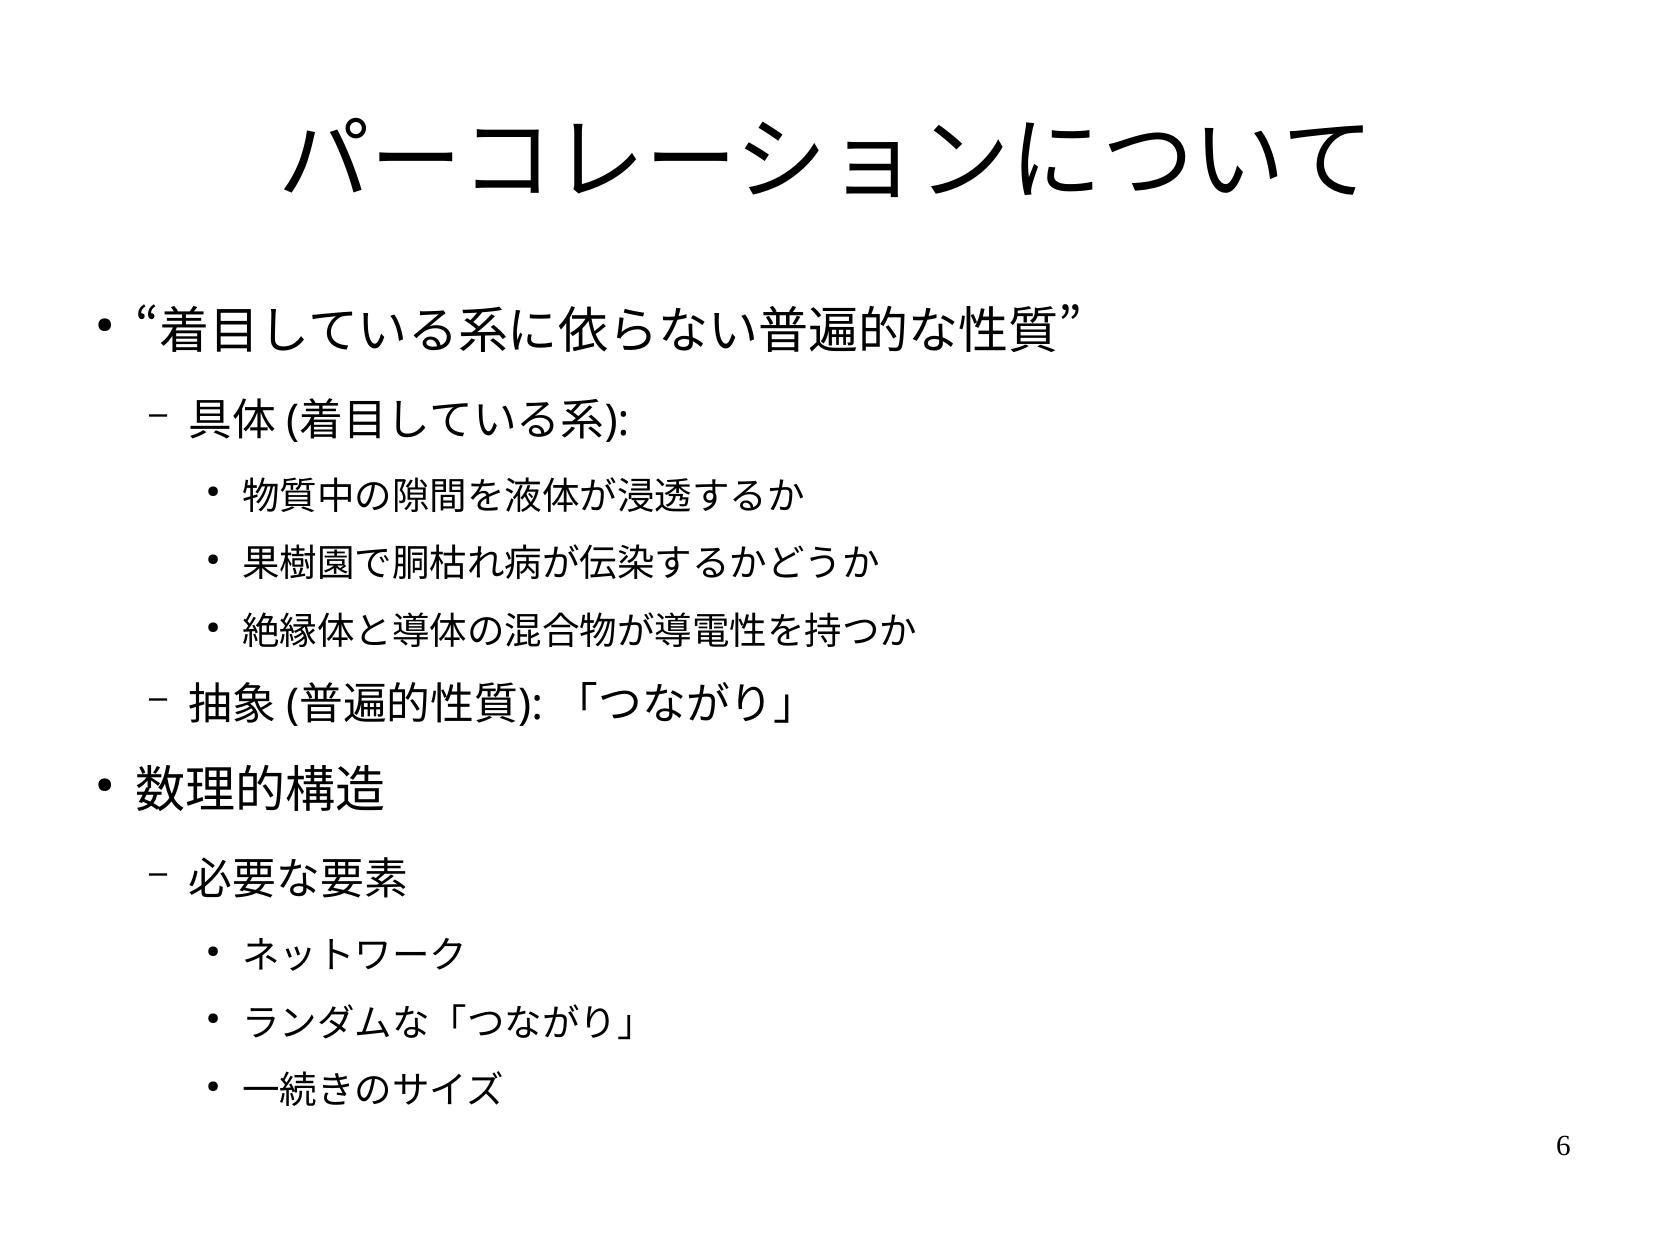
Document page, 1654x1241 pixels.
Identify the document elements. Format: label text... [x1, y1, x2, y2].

list “着目している系に依らない普遍的な性質” 具体 (着目している系): 物質中の隙間を液体が浸透するか 果樹園で胴枯れ病が伝染するかどうか 絶縁体と導体の混合物が導電性を持つか 抽象 (普遍的性質): 「つながり」 数理的構造 必要な要素 ネットワーク ランダムな「つながり」 一続きのサイズ [82, 290, 1571, 1123]
title パーコレーションについて [82, 49, 1571, 257]
